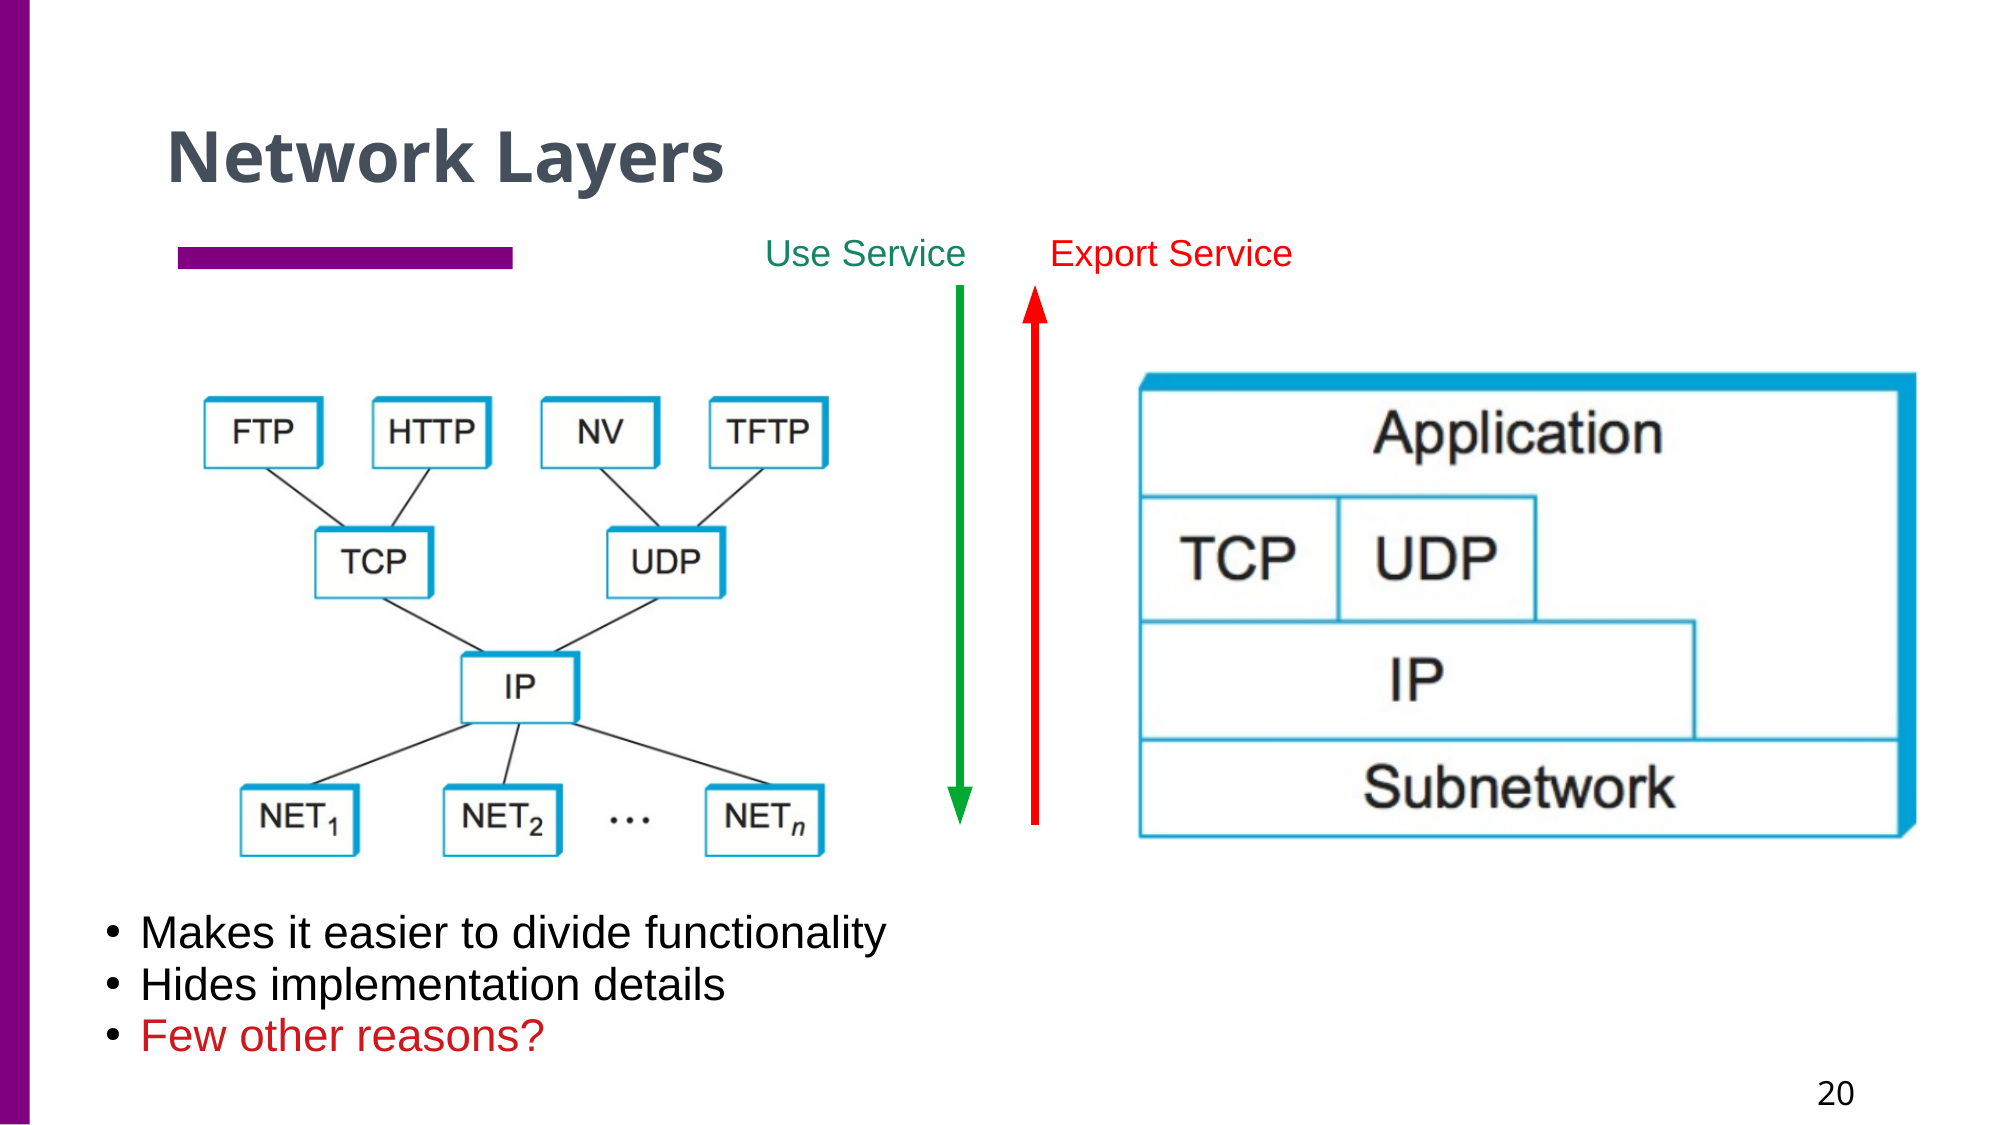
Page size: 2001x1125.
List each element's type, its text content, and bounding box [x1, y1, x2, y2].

picture [174, 374, 871, 877]
text_box Use Service [750, 224, 1066, 286]
picture [1081, 331, 1965, 856]
text_box Export Service [1066, 224, 1351, 286]
text_box Network Layers [151, 0, 1849, 212]
text_box Makes it easier to divide functionality Hides implementation details Few other reasons? [90, 900, 1696, 1125]
